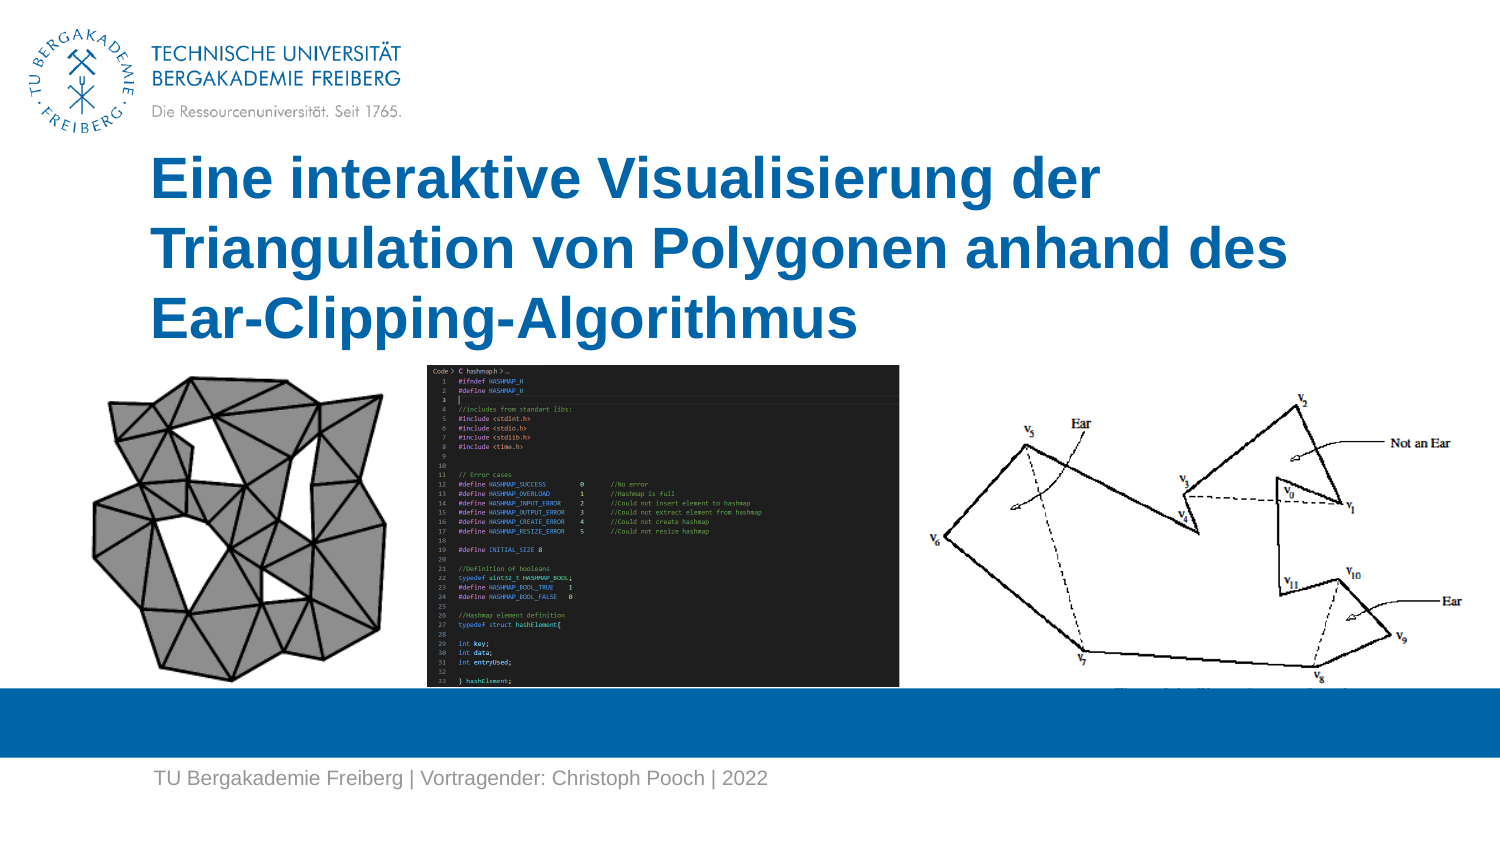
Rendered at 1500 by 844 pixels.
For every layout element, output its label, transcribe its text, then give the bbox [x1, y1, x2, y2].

subtitle [0, 688, 1500, 758]
title Eine interaktive Visualisierung der Triangulation von Polygonen anhand des Ear-Clipping-Algorithmus [150, 173, 1353, 387]
picture [915, 369, 1477, 688]
picture [88, 369, 398, 687]
picture [140, 29, 401, 133]
text_box TU Bergakademie Freiberg | Vortragender: Christoph Pooch | 2022 [153, 764, 1353, 824]
picture [427, 365, 900, 687]
picture [29, 29, 134, 133]
